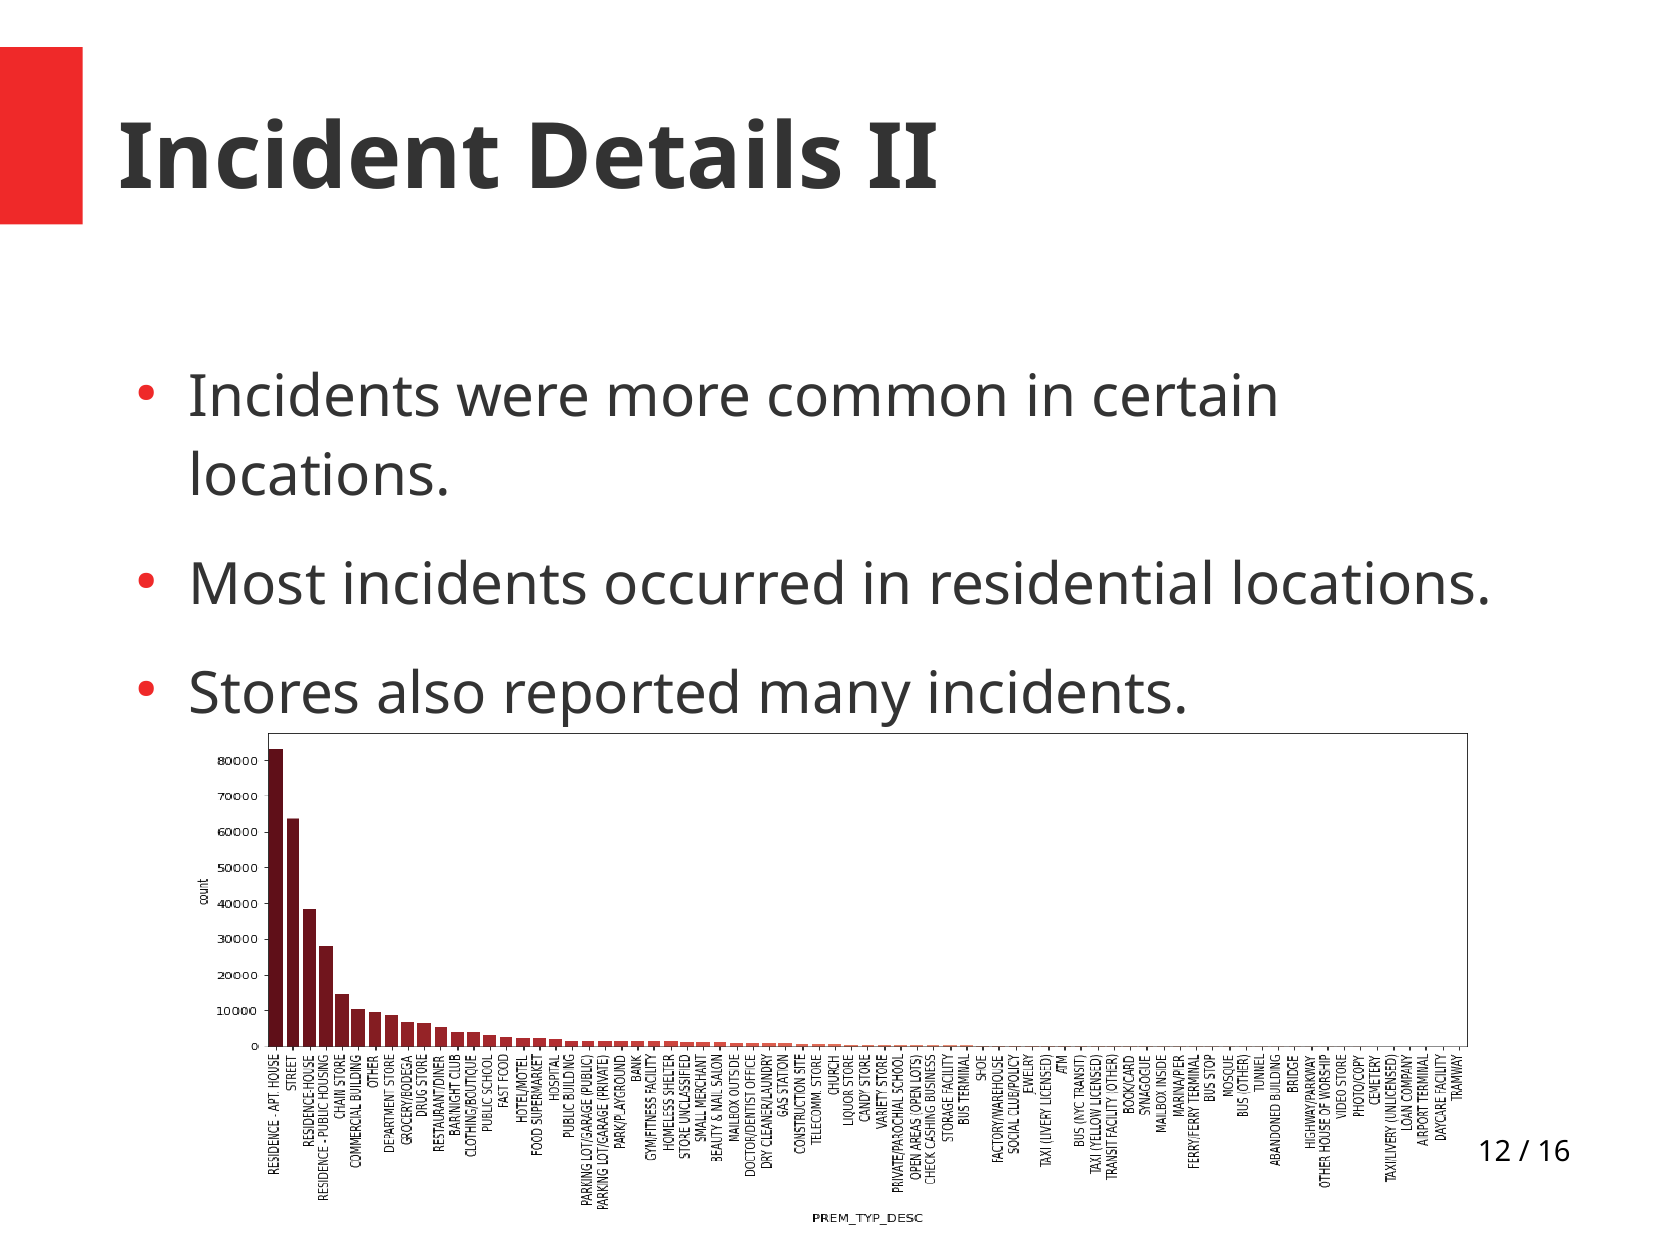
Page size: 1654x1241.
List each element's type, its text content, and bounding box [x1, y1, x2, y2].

title Incident Details II [118, 49, 1571, 257]
list Incidents were more common in certain locations. Most incidents occurred in residential locations. Stores also reported many incidents. [118, 354, 1536, 1074]
picture [188, 727, 1477, 1229]
